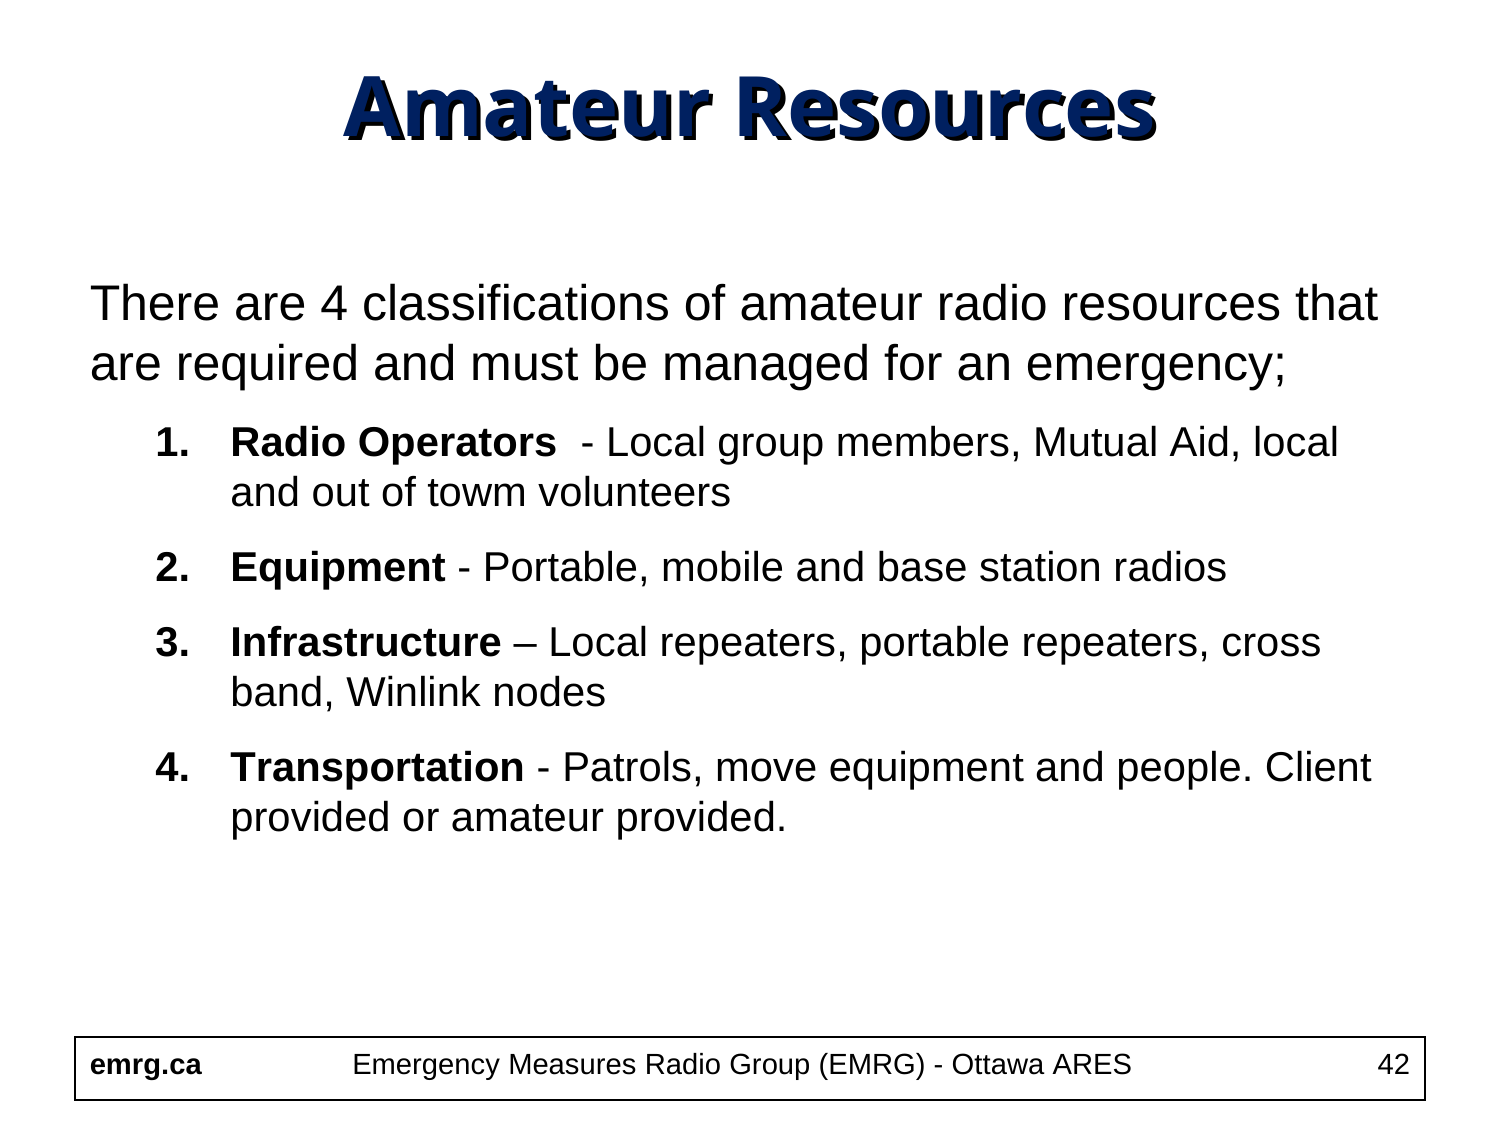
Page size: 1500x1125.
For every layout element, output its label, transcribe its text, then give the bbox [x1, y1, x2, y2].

text_box Amateur Resources [75, 45, 1426, 233]
text_box There are 4 classifications of amateur radio resources that are required and must be managed for an emergency; Radio Operators - Local group members, Mutual Aid, local and out of towm volunteers Equipment - Portable, mobile and base station radios Infrastructure – Local repeaters, portable repeaters, cross band, Winlink nodes Transportation - Patrols, move equipment and people. Client provided or amateur provided. [75, 262, 1426, 1005]
text_box <number> [1246, 1037, 1426, 1103]
text_box Emergency Measures Radio Group (EMRG) - Ottawa ARES [247, 1037, 1238, 1103]
